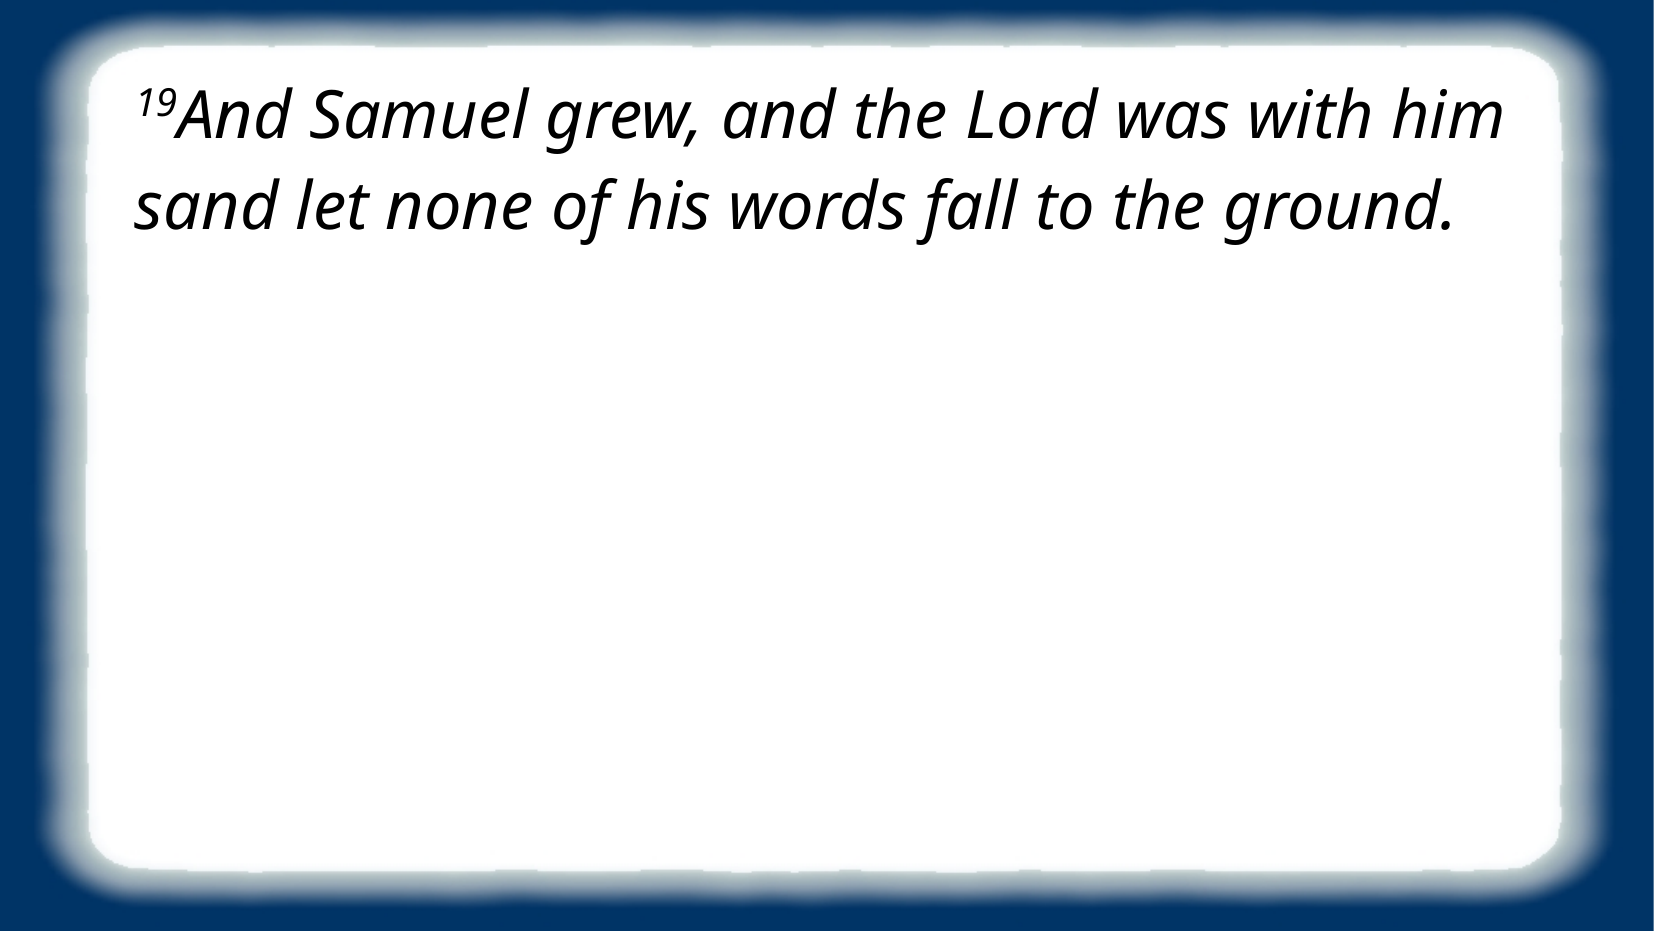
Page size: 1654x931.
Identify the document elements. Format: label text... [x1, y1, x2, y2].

picture [0, 0, 1654, 931]
text_box 19And Samuel grew, and the Lord was with him sand let none of his words fall to the ground. [120, 60, 1531, 342]
